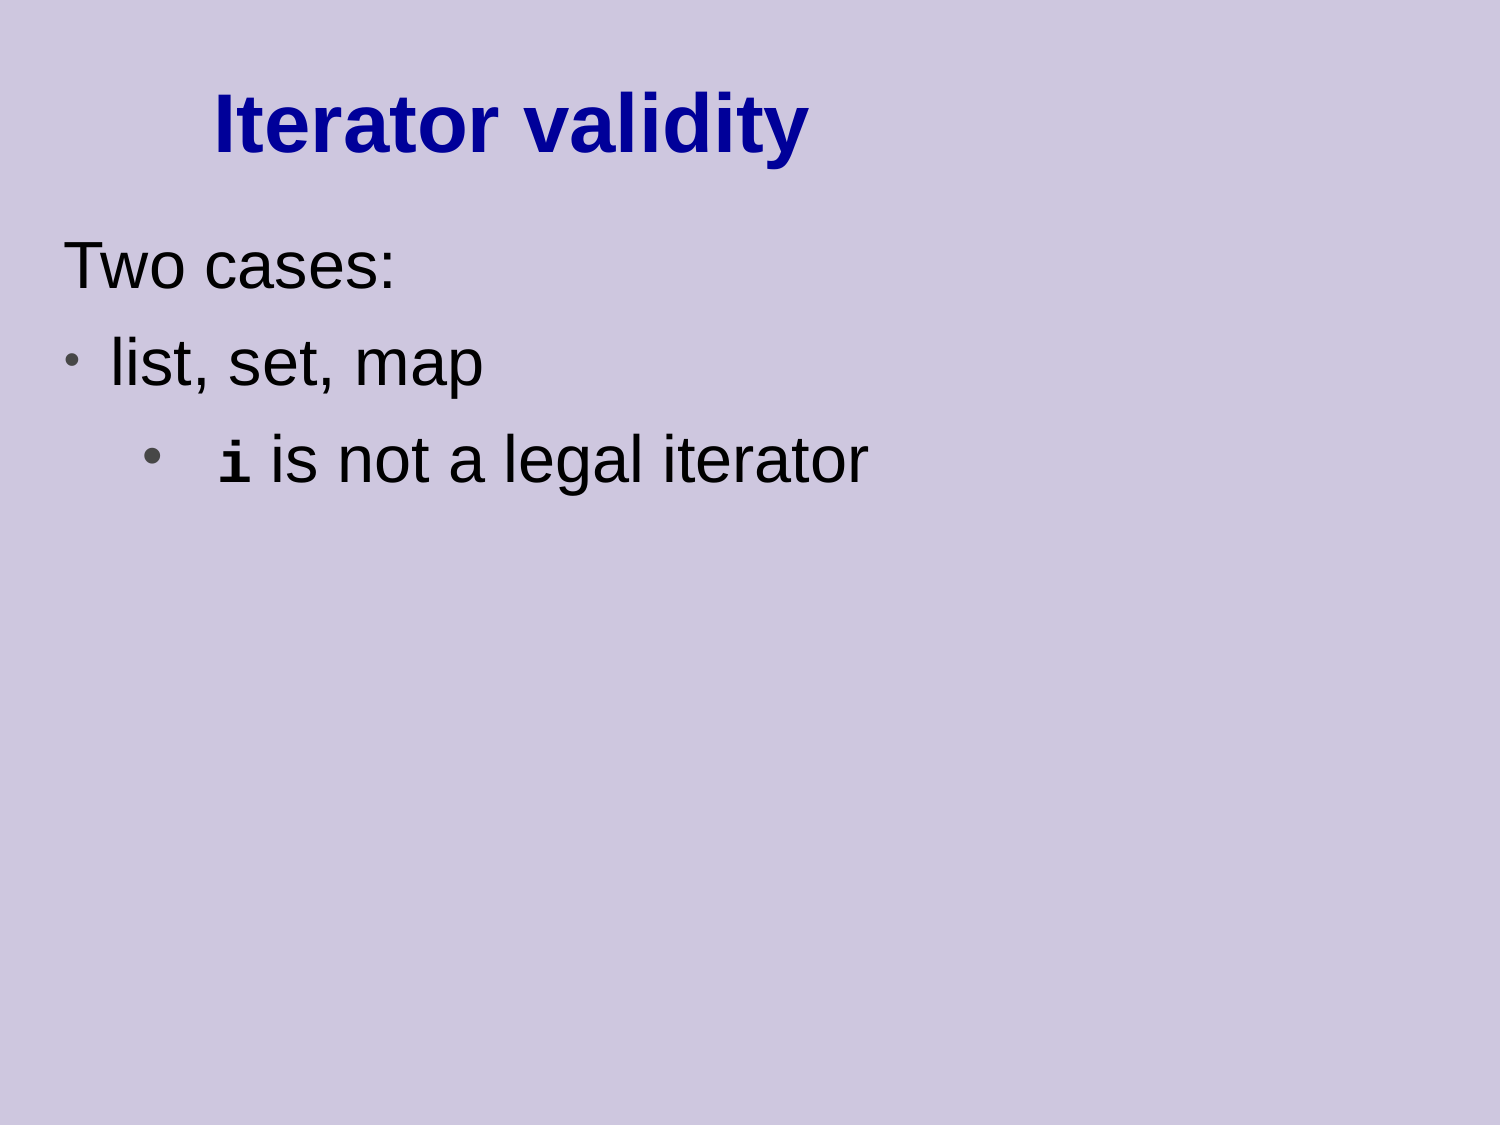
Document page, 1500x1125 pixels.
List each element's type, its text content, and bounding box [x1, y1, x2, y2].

title Iterator validity [198, 17, 1468, 220]
list Two cases: list, set, map i is not a legal iterator [49, 215, 893, 868]
